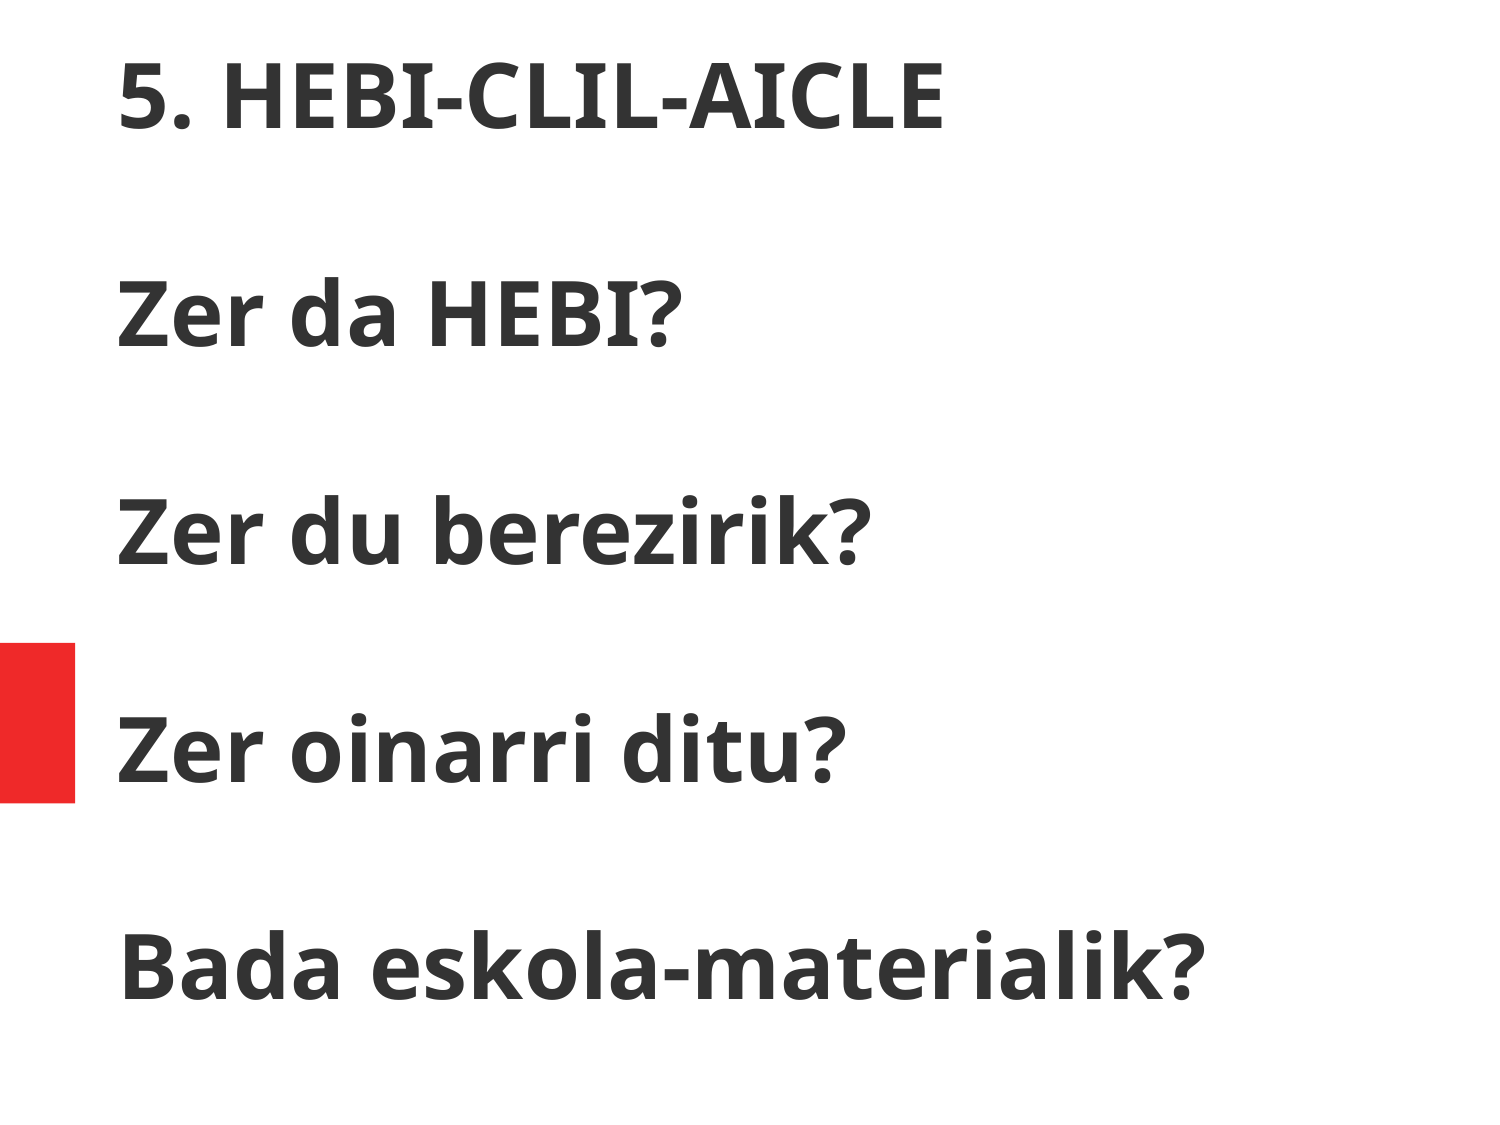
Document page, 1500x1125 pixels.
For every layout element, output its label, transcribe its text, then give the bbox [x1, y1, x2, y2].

title 5. HEBI-CLIL-AICLE Zer da HEBI? Zer du berezirik? Zer oinarri ditu? Bada eskola-materialik? [117, 826, 1393, 1004]
title 5. HEBI-CLIL-AICLE Zer da HEBI? Zer du berezirik? Zer oinarri ditu? Bada eskola-materialik? [117, 51, 1393, 610]
text_box [117, 610, 1393, 826]
